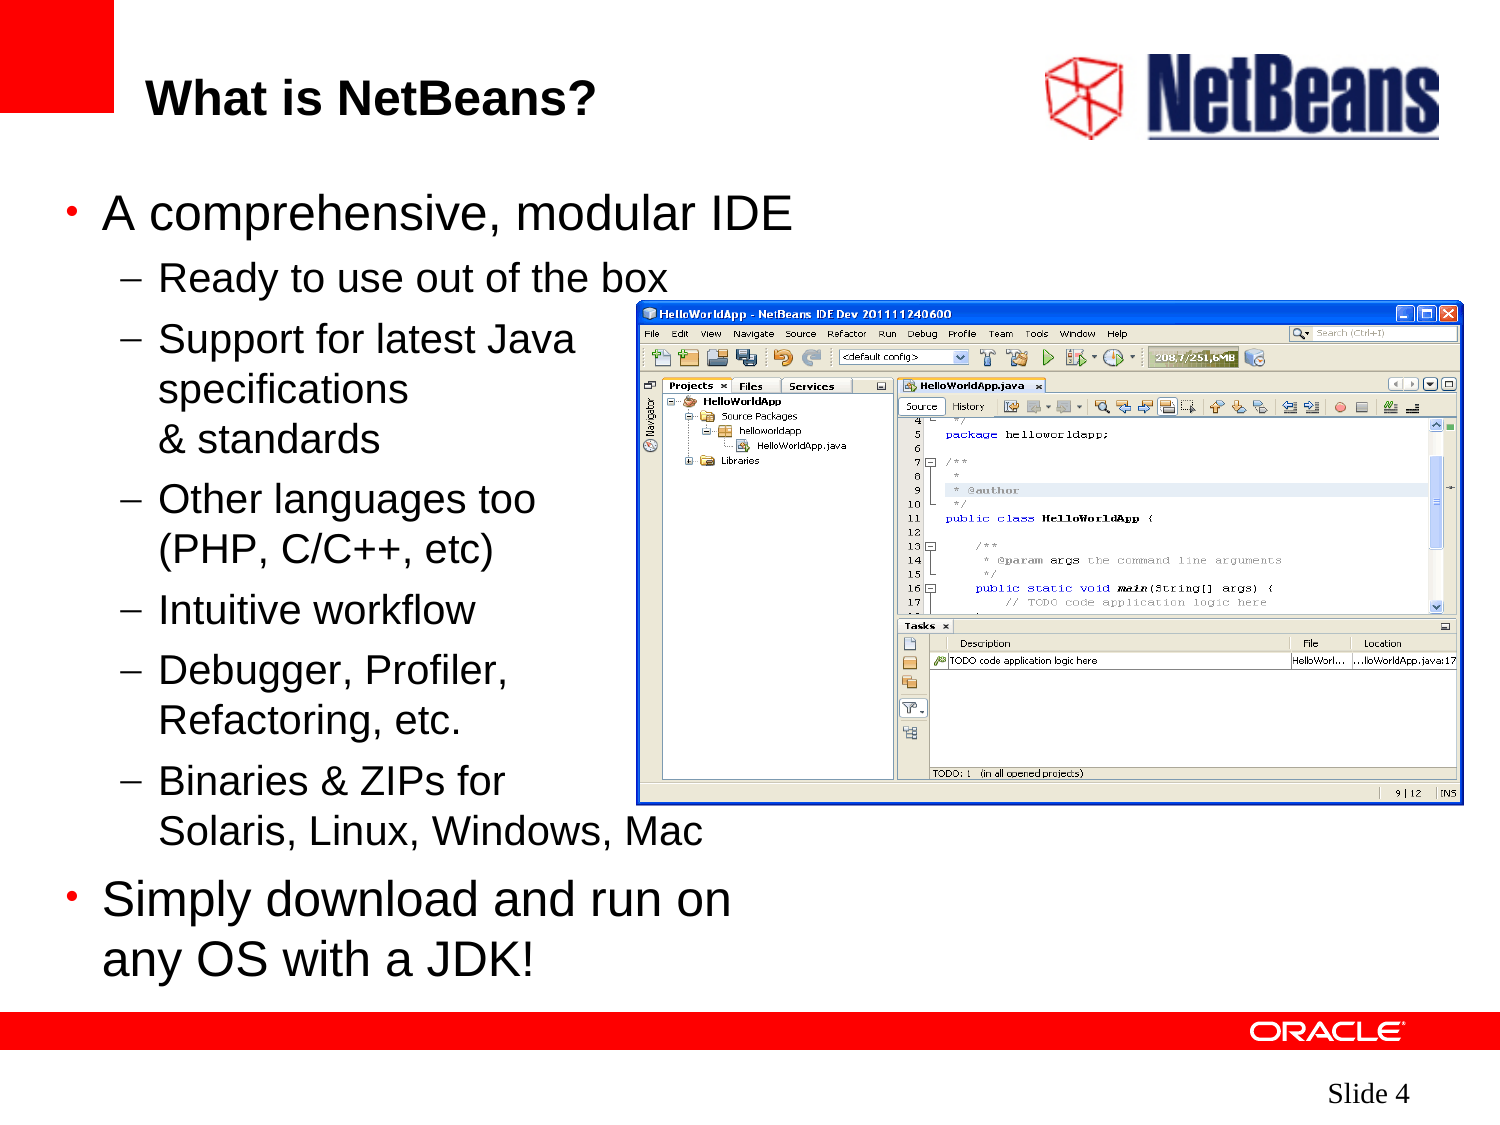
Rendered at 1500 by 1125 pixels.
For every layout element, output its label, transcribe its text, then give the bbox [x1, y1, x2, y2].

picture [0, 1012, 1500, 1050]
list A comprehensive, modular IDE Ready to use out of the box Support for latest Java specifications & standards Other languages too (PHP, C/C++, etc) Intuitive workflow Debugger, Profiler, Refactoring, etc. Binaries & ZIPs for Solaris, Linux, Windows, Mac Simply download and run on any OS with a JDK! [64, 180, 1382, 986]
picture [0, 0, 114, 113]
picture [628, 294, 1471, 810]
title What is NetBeans? [130, 38, 983, 153]
picture [1045, 54, 1439, 140]
